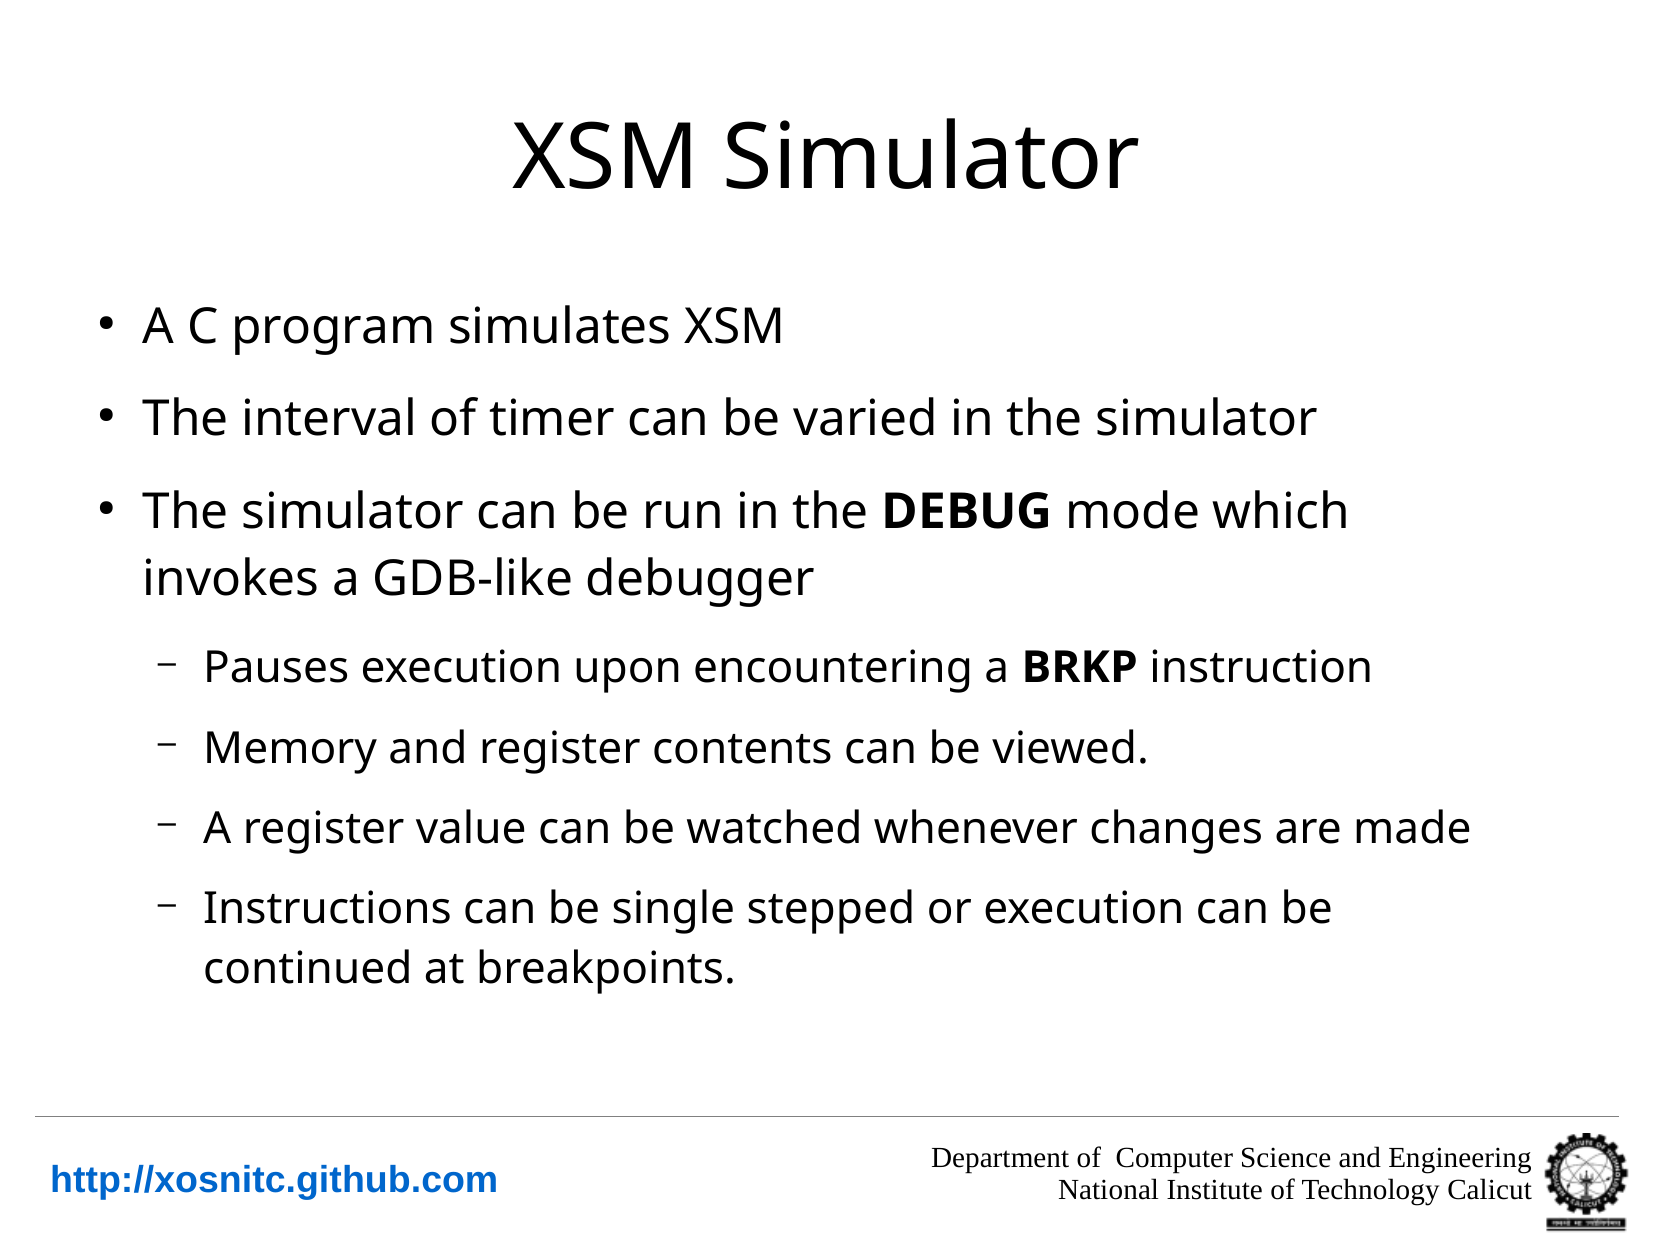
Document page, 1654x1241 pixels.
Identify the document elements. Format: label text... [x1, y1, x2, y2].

list A C program simulates XSM The interval of timer can be varied in the simulator The simulator can be run in the DEBUG mode which invokes a GDB-like debugger Pauses execution upon encountering a BRKP instruction Memory and register contents can be viewed. A register value can be watched whenever changes are made Instructions can be single stepped or execution can be continued at breakpoints. [82, 290, 1538, 1010]
picture [1542, 1133, 1630, 1234]
title XSM Simulator [82, 49, 1571, 257]
